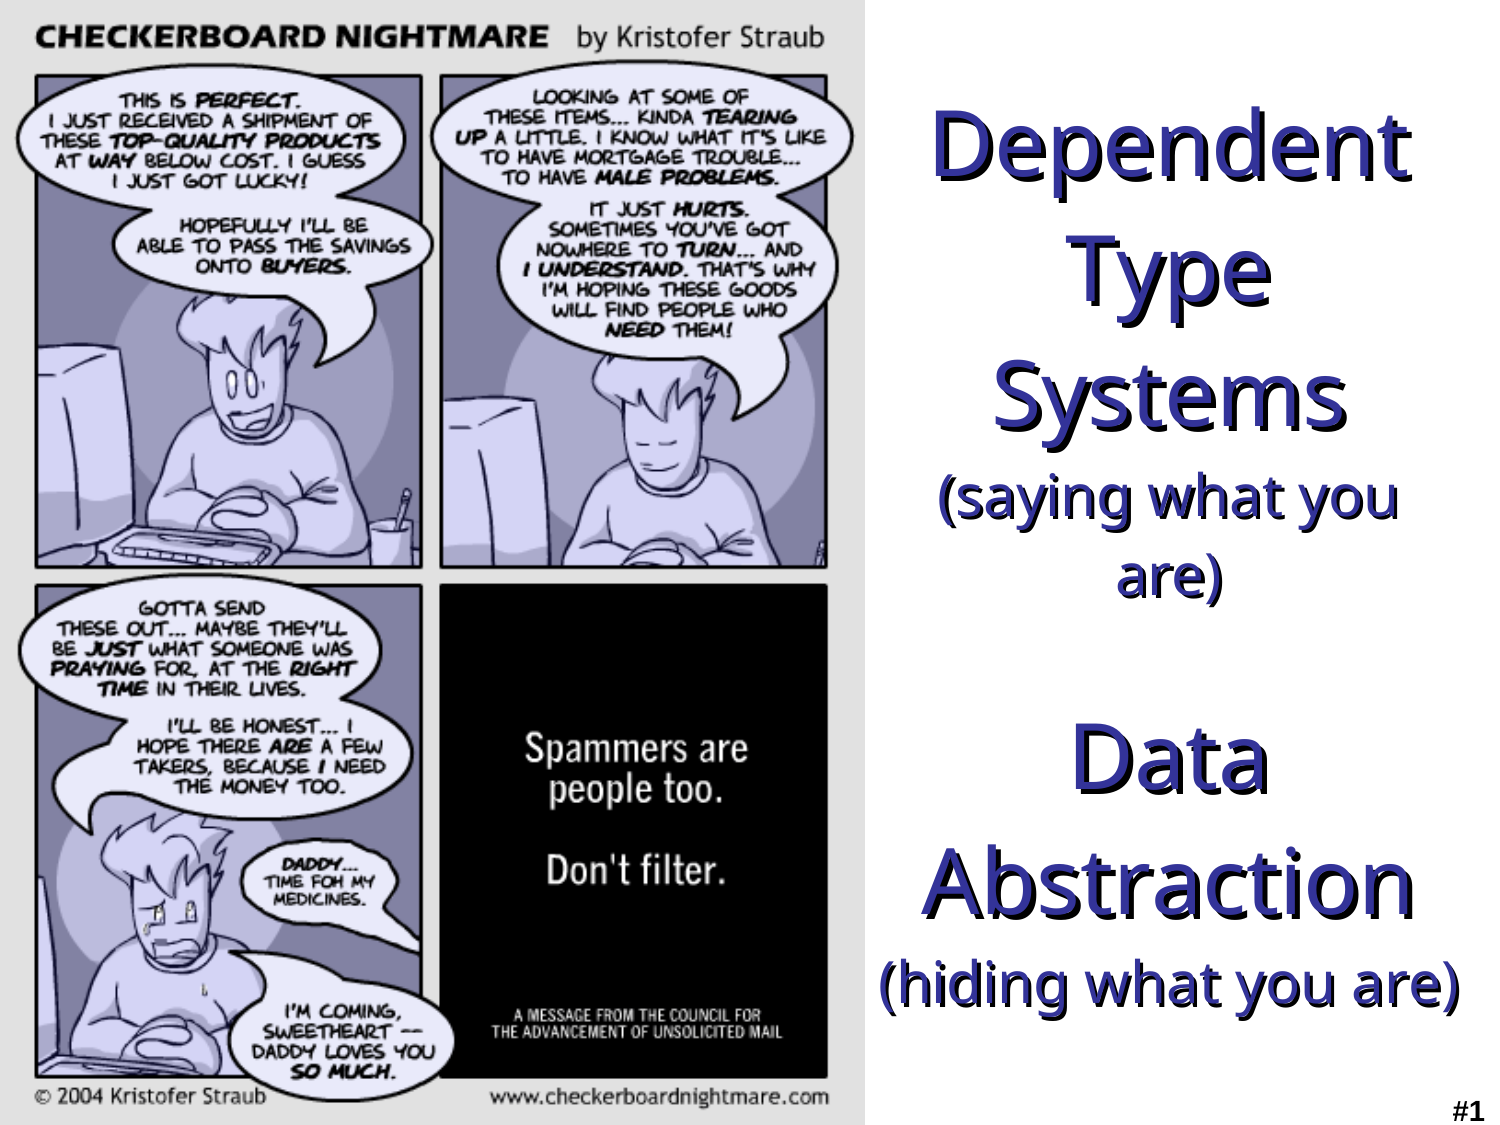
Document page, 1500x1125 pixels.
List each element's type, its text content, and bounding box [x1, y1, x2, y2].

picture [0, 0, 865, 1125]
title Dependent Type Systems (saying what you are) Data Abstraction (hiding what you are) [865, 12, 1476, 1088]
